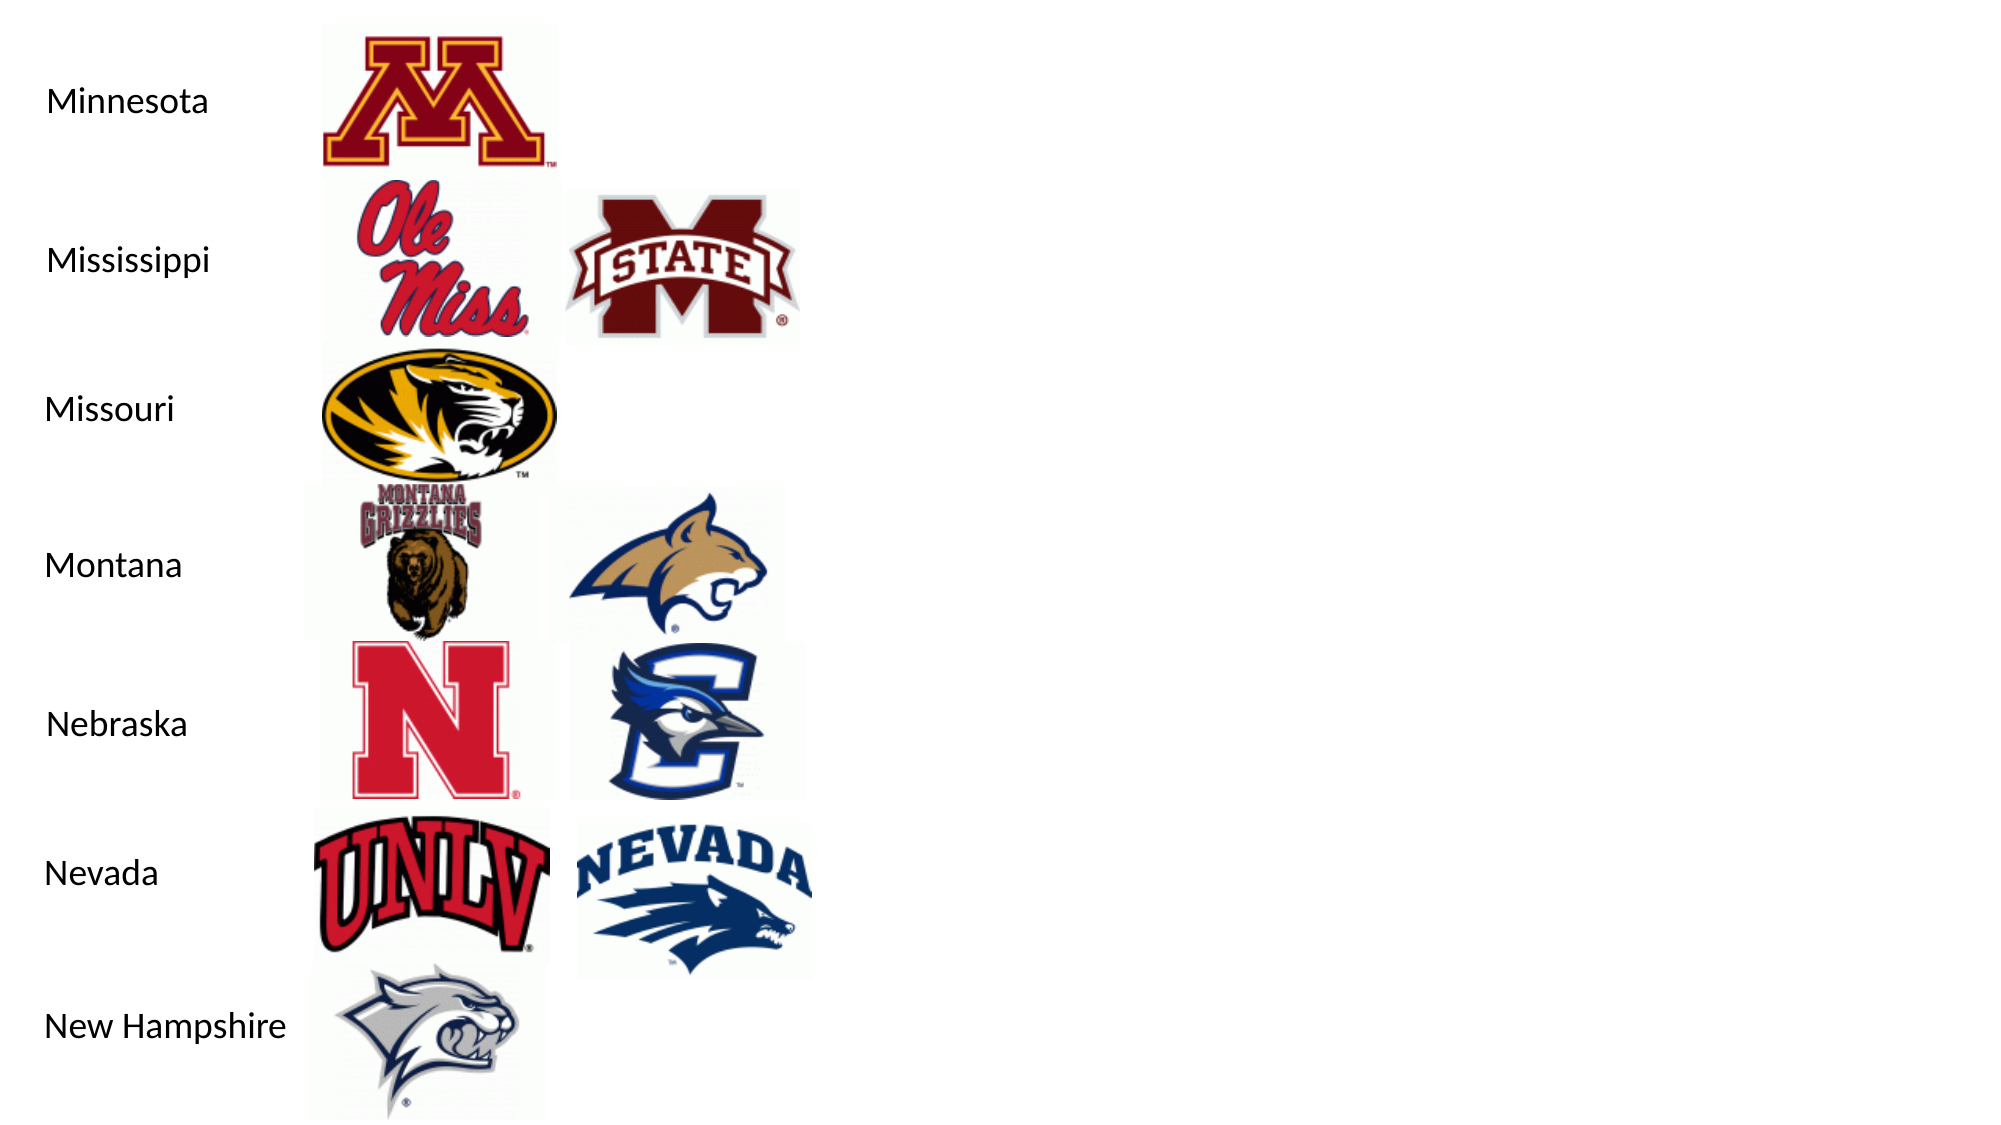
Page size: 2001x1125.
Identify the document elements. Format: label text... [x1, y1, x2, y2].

picture [304, 338, 805, 800]
text_box Nevada [29, 840, 234, 901]
picture [311, 807, 550, 1120]
picture [565, 189, 800, 346]
text_box Missouri [29, 376, 258, 437]
text_box Minnesota [31, 68, 284, 129]
text_box Mississippi [31, 227, 284, 288]
text_box New Hampshire [29, 993, 311, 1054]
text_box Montana [29, 532, 266, 592]
text_box Nebraska [31, 691, 284, 752]
picture [577, 822, 812, 980]
picture [322, 24, 562, 337]
